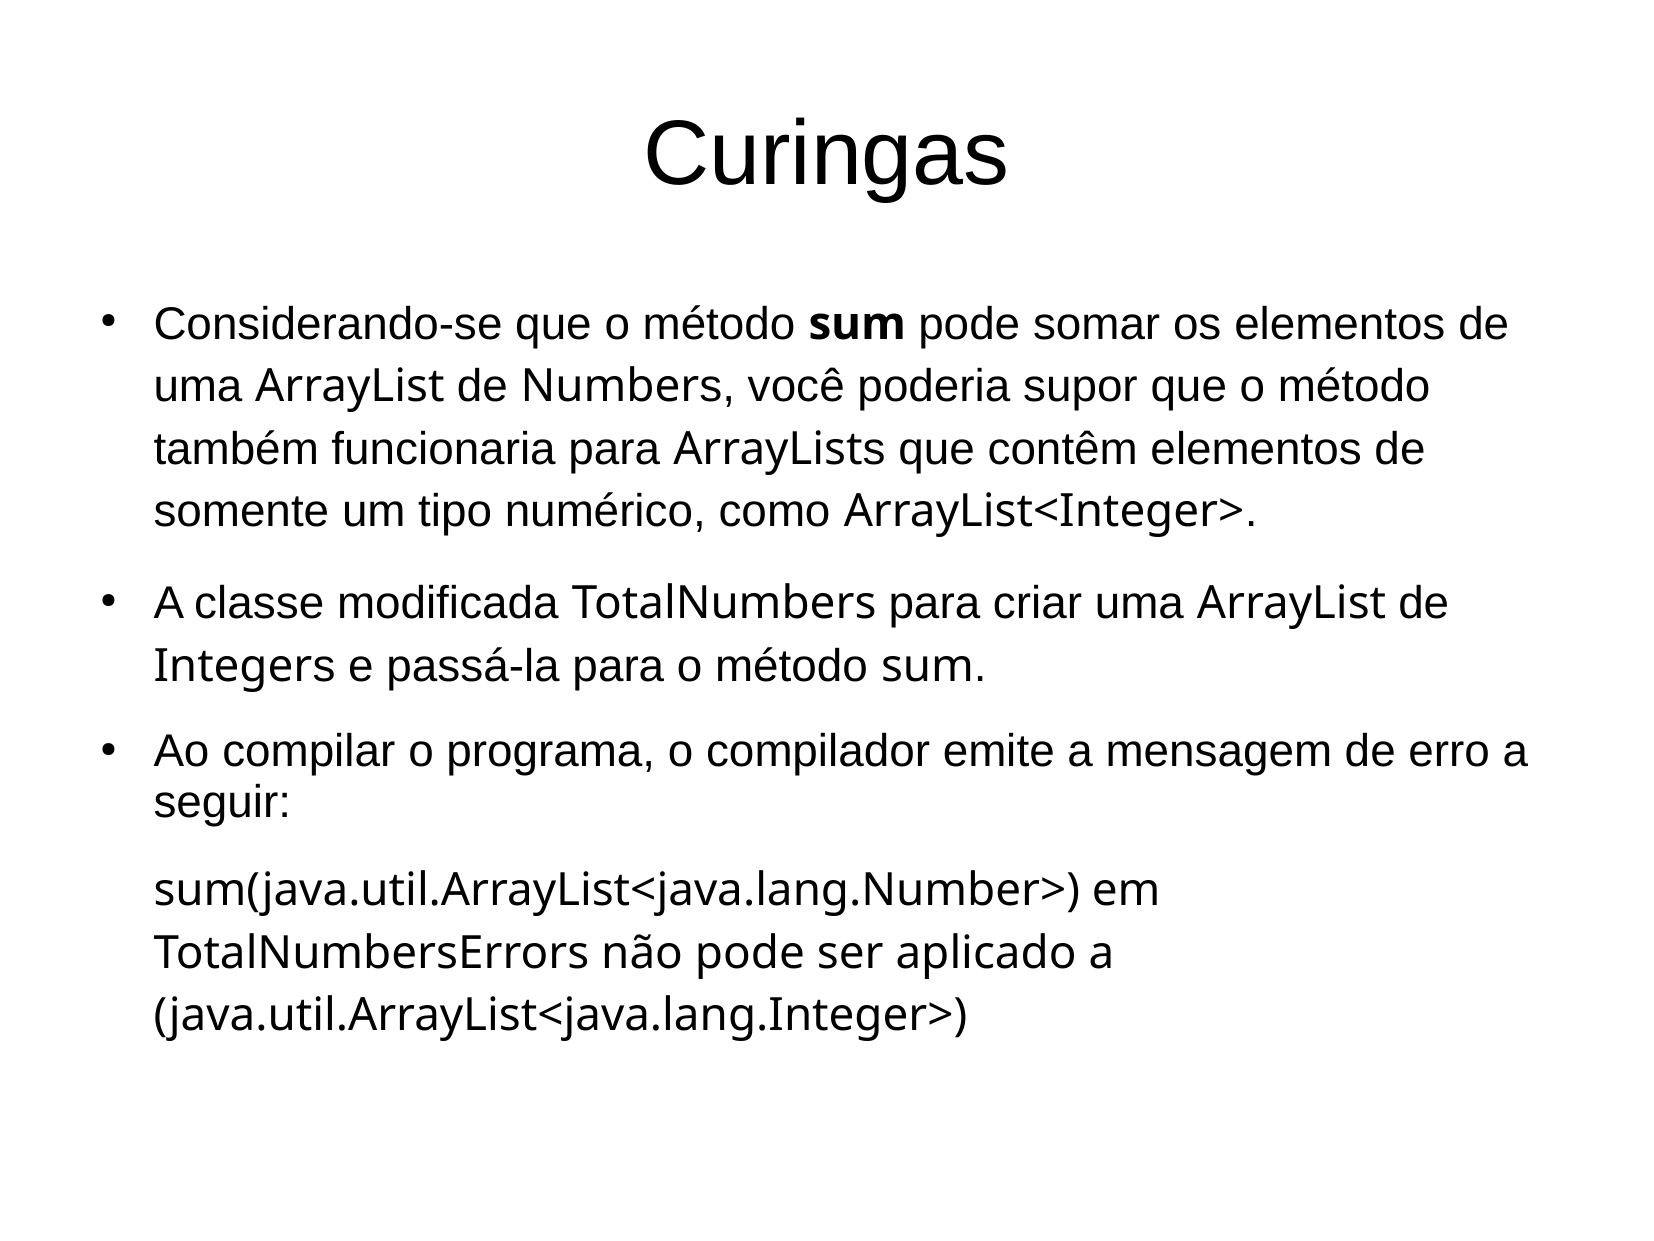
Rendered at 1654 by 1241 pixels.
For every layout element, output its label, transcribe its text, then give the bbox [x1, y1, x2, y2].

title Curingas [82, 49, 1571, 257]
list Considerando-se que o método sum pode somar os elementos de uma ArrayList de Numbers, você poderia supor que o método também funcionaria para ArrayLists que contêm elementos de somente um tipo numérico, como ArrayList<Integer>. A classe modificada TotalNumbers para criar uma ArrayList de Integers e passá-la para o método sum. Ao compilar o programa, o compilador emite a mensagem de erro a seguir: sum(java.util.ArrayList<java.lang.Number>) em TotalNumbersErrors não pode ser aplicado a (java.util.ArrayList<java.lang.Integer>) [82, 290, 1571, 1109]
